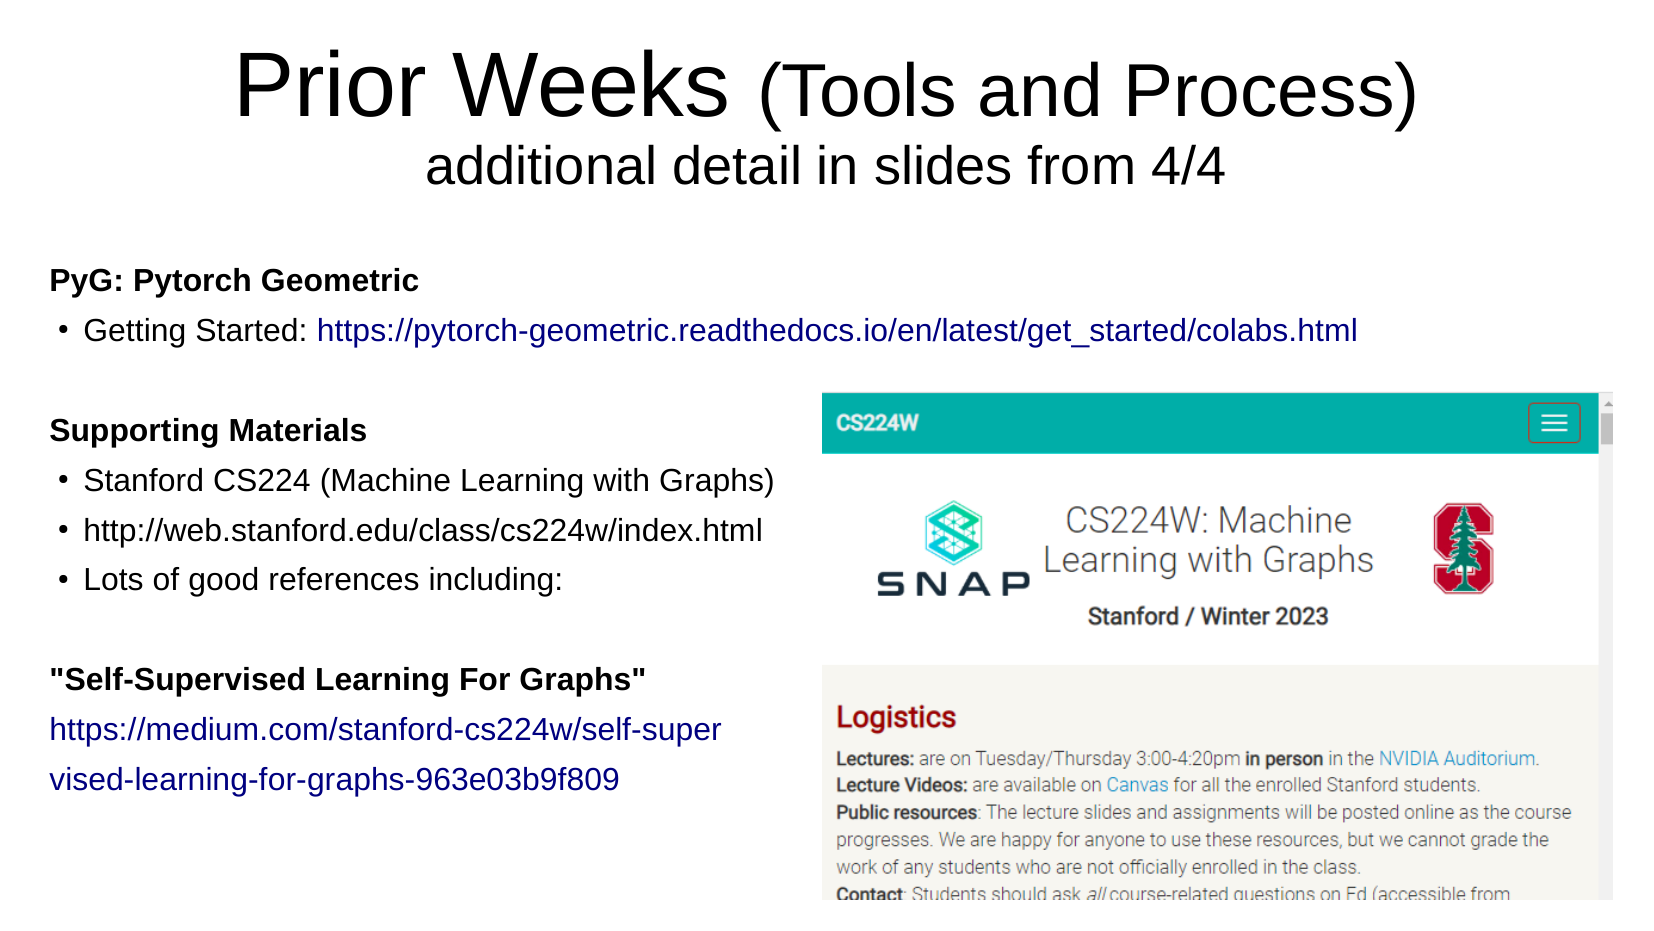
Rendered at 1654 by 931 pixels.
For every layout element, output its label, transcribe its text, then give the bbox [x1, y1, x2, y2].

picture [822, 386, 1613, 901]
list PyG: Pytorch Geometric Getting Started: https://pytorch-geometric.readthedocs.io/en/latest/get_started/colabs.html Supporting Materials Stanford CS224 (Machine Learning with Graphs) http://web.stanford.edu/class/cs224w/index.html Lots of good references including: "Self-Supervised Learning For Graphs" https://medium.com/stanford-cs224w/self-super vised-learning-for-graphs-963e03b9f809 [49, 262, 1538, 802]
title Prior Weeks (Tools and Process) additional detail in slides from 4/4 [82, 33, 1571, 197]
